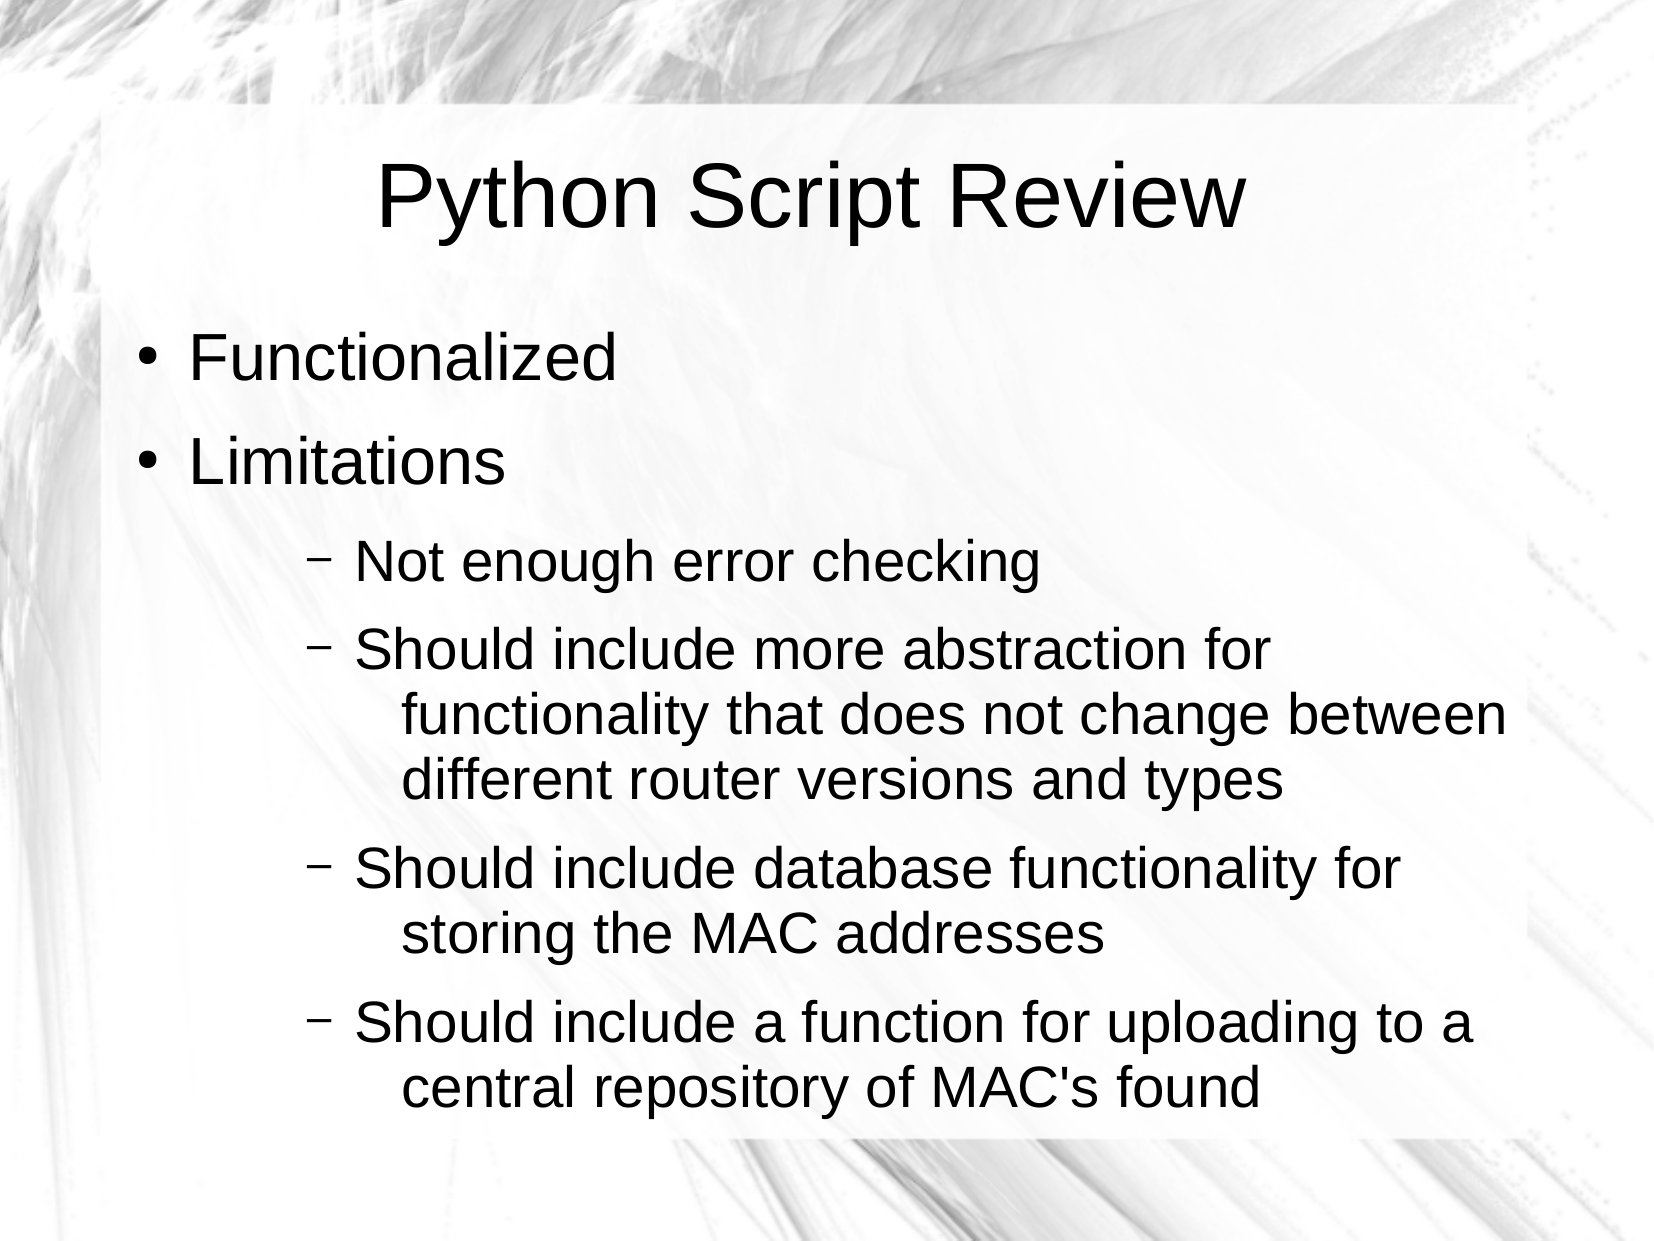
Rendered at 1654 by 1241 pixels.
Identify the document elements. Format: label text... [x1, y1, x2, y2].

title Python Script Review [118, 112, 1506, 281]
picture [0, 0, 1654, 1241]
list Functionalized Limitations Not enough error checking Should include more abstraction for functionality that does not change between different router versions and types Should include database functionality for storing the MAC addresses Should include a function for uploading to a central repository of MAC's found [118, 319, 1571, 1208]
